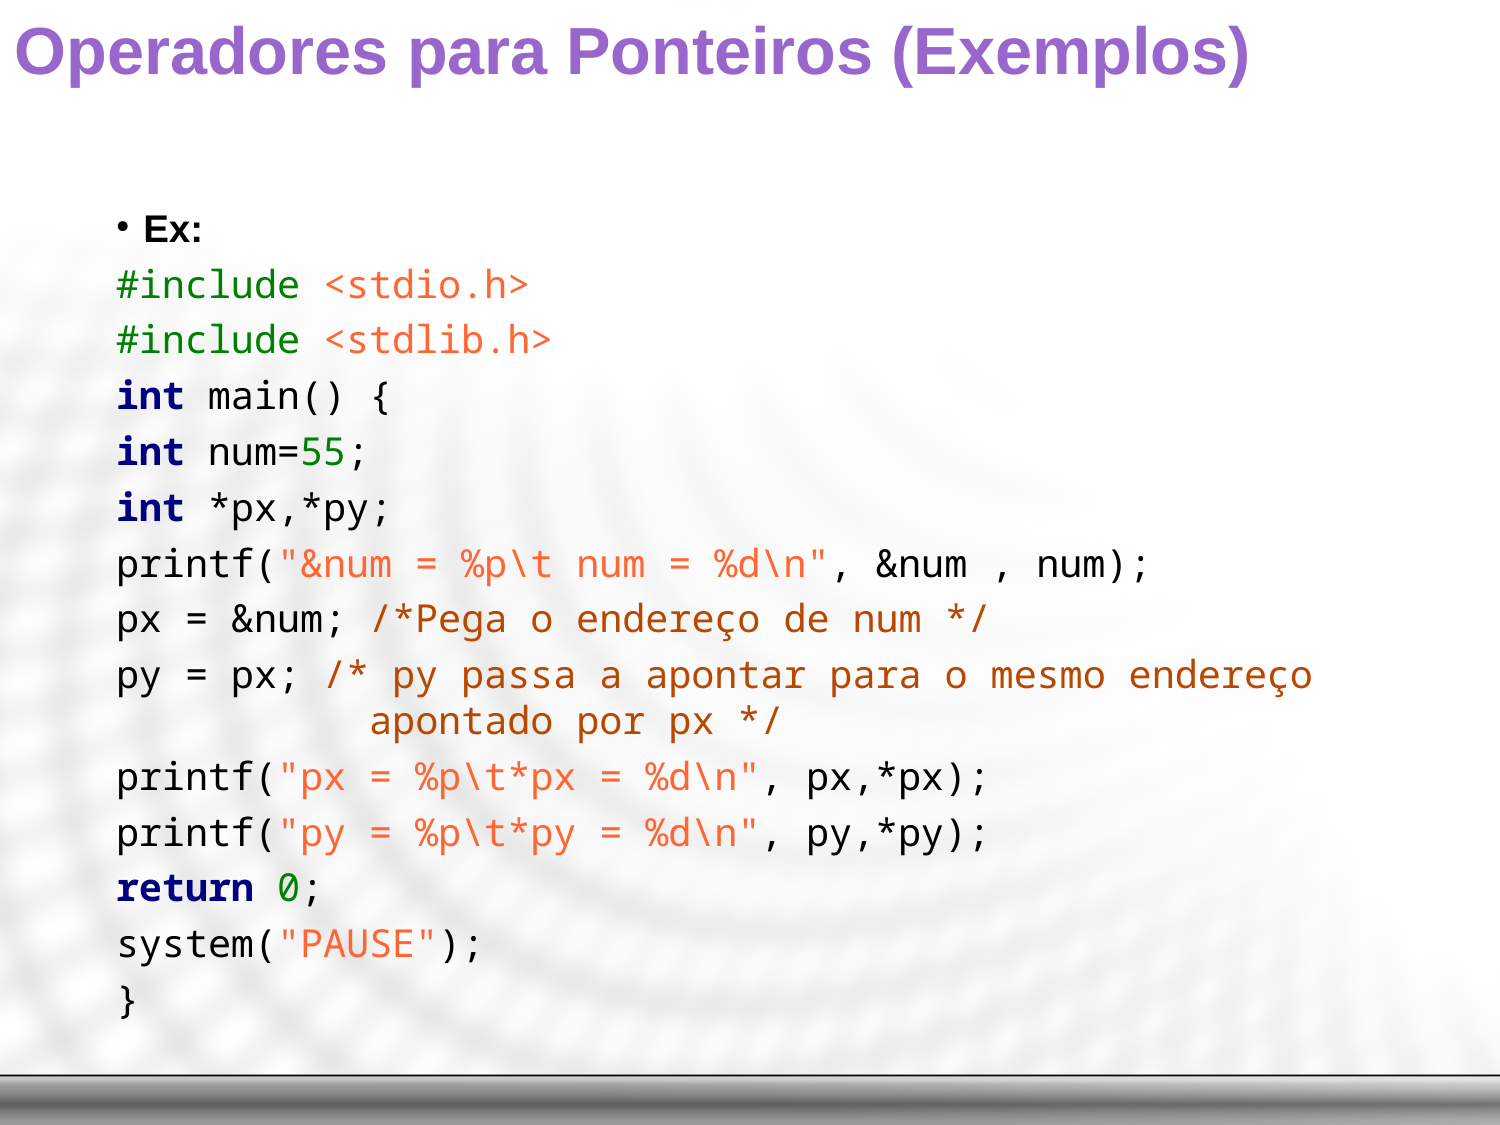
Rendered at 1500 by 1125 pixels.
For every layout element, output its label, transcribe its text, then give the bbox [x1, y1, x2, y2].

title Operadores para Ponteiros (Exemplos) [0, 0, 1353, 96]
list Ex: #include <stdio.h> #include <stdlib.h> int main() { int num=55; int *px,*py; printf("&num = %p\t num = %d\n", &num , num); px = &num; /*Pega o endereço de num */ py = px; /* py passa a apontar para o mesmo endereço apontado por px */ printf("px = %p\t*px = %d\n", px,*px); printf("py = %p\t*py = %d\n", py,*py); return 0; system("PAUSE"); } [58, 196, 1442, 1036]
picture [0, 0, 1500, 1125]
